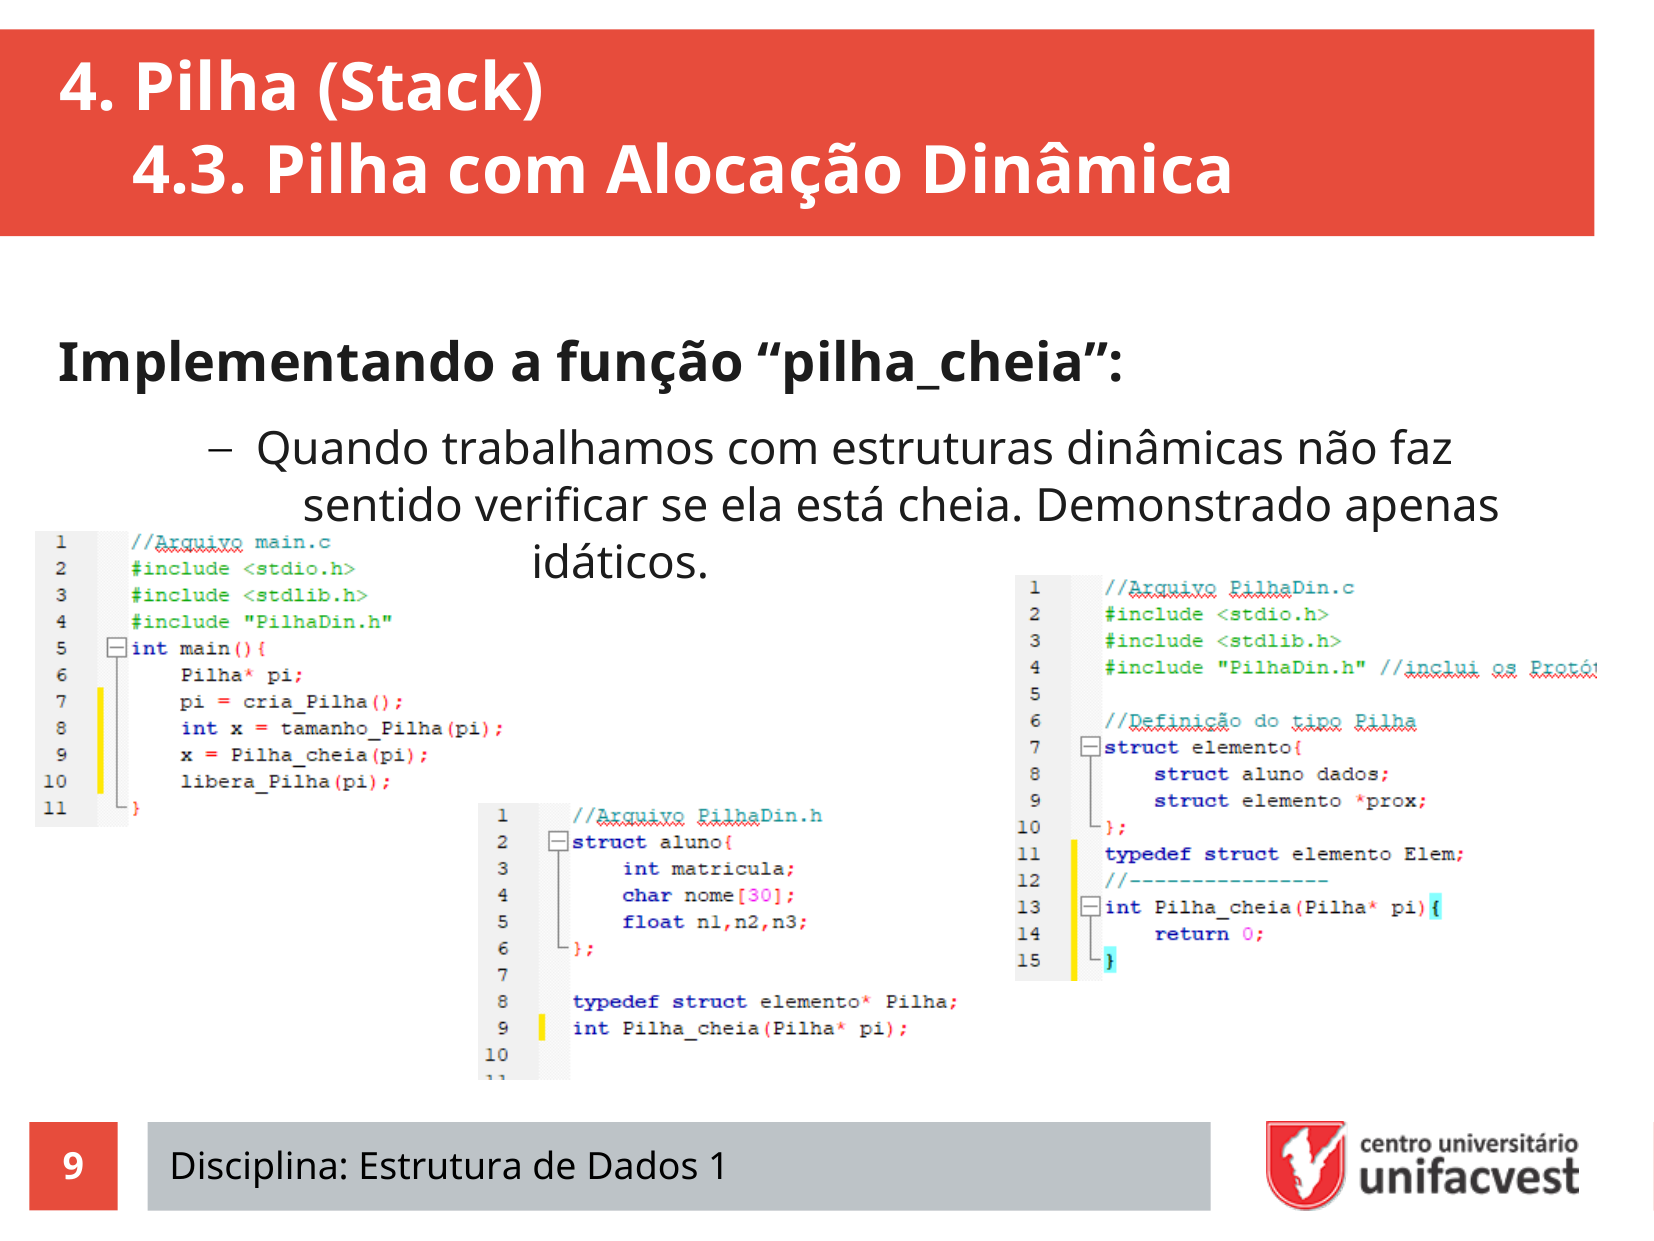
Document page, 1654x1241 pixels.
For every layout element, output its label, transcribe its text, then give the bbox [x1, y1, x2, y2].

picture [35, 531, 981, 1080]
picture [1266, 1121, 1579, 1211]
text_box Disciplina: Estrutura de Dados 1 [154, 1132, 1205, 1196]
text_box [1238, 1120, 1654, 1212]
picture [1015, 575, 1597, 981]
list Implementando a função “pilha_cheia”: Quando trabalhamos com estruturas dinâmicas não faz sentido verificar se ela está cheia. Demonstrado apenas para fins didáticos. [59, 324, 1566, 1093]
title 4. Pilha (Stack) 4.3. Pilha com Alocação Dinâmica [59, 59, 1595, 207]
